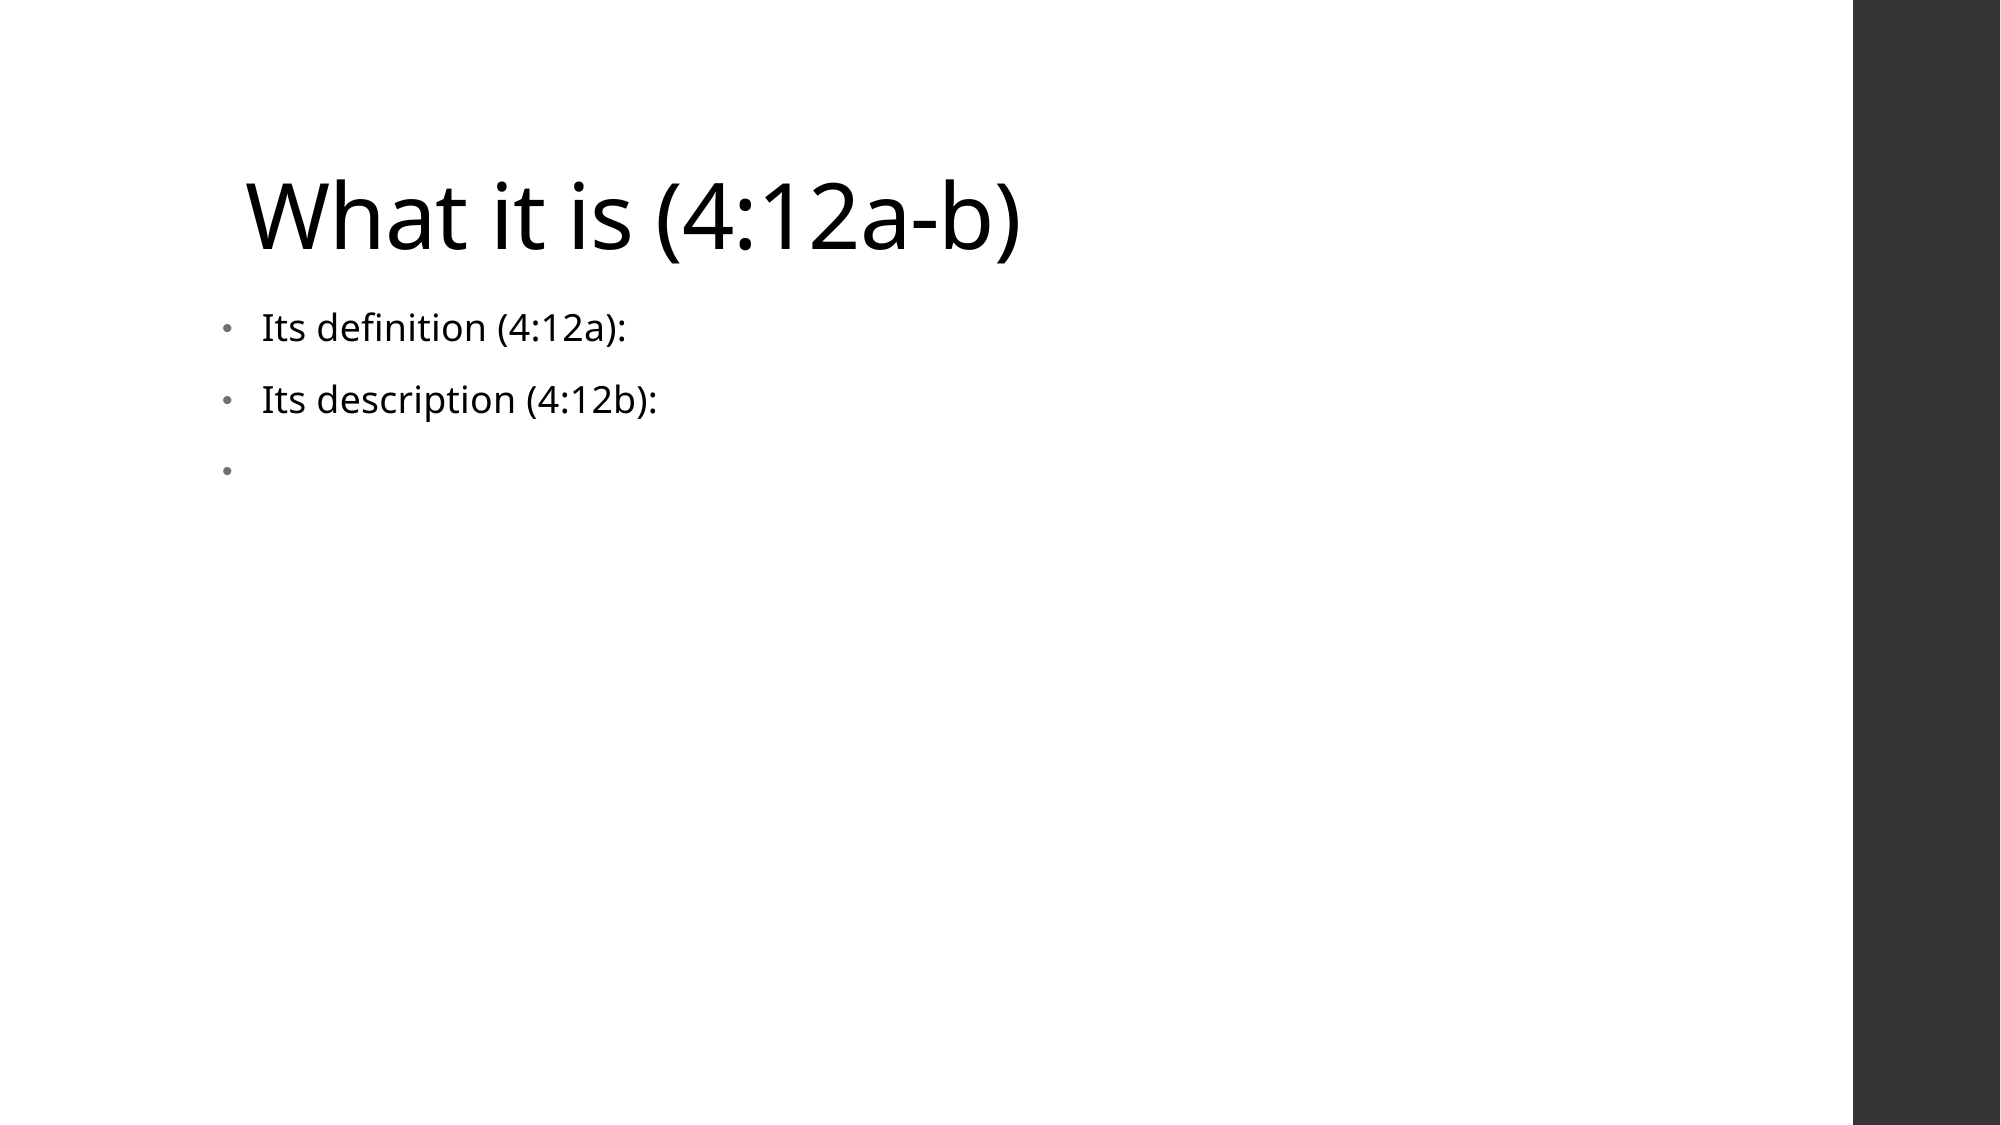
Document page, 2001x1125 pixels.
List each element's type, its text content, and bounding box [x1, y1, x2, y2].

title What it is (4:12a-b) [206, 60, 1797, 278]
list Its definition (4:12a): Its description (4:12b): [206, 299, 1617, 1014]
